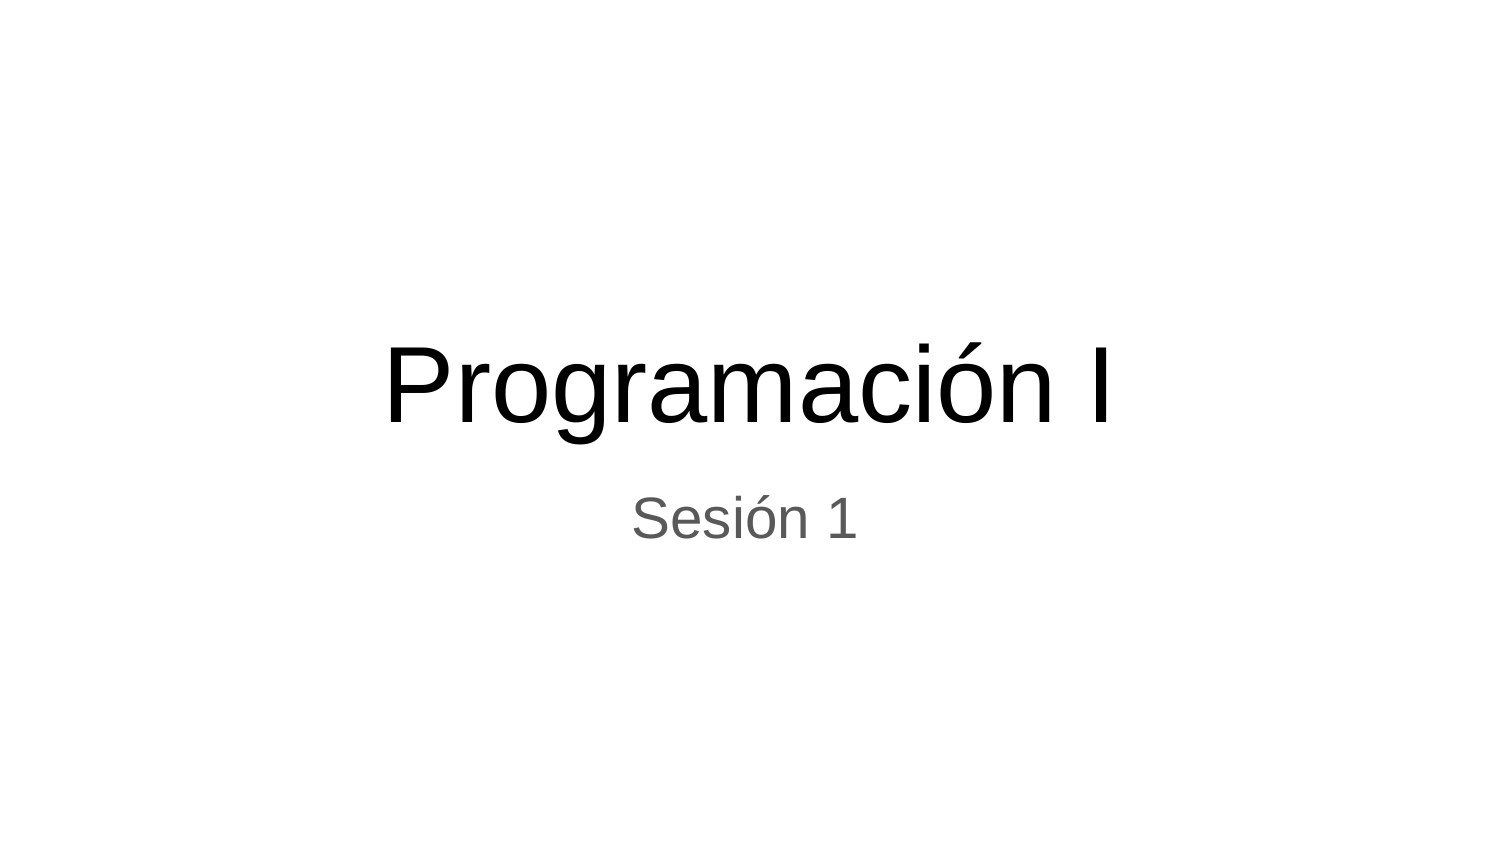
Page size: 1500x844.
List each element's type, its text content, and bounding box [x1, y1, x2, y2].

title Programación I [51, 122, 1449, 459]
subtitle Sesión 1 [46, 464, 1445, 595]
